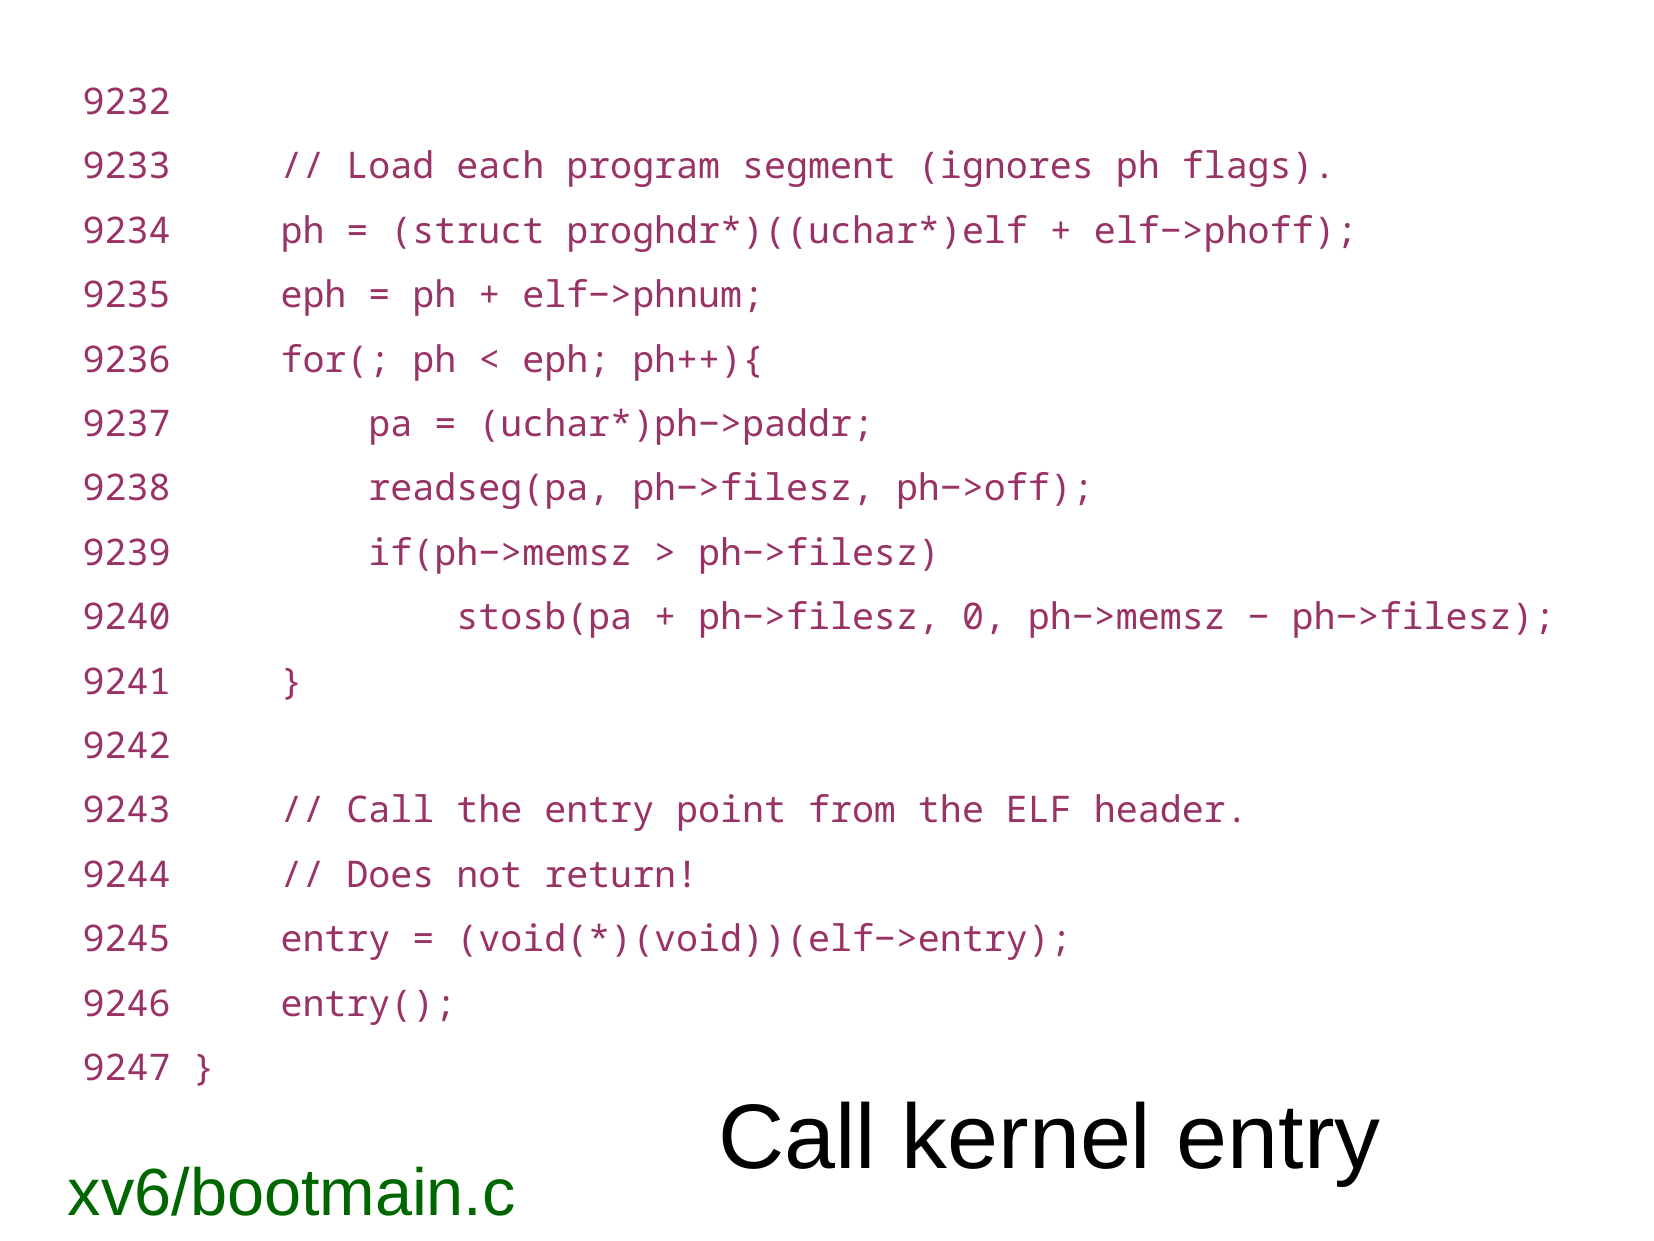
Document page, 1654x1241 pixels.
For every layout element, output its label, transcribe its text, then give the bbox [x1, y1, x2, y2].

text_box xv6/bootmain.c [53, 1148, 638, 1238]
list 9232 9233 // Load each program segment (ignores ph flags). 9234 ph = (struct proghdr*)((uchar*)elf + elf−>phoff); 9235 eph = ph + elf−>phnum; 9236 for(; ph < eph; ph++){ 9237 pa = (uchar*)ph−>paddr; 9238 readseg(pa, ph−>filesz, ph−>off); 9239 if(ph−>memsz > ph−>filesz) 9240 stosb(pa + ph−>filesz, 0, ph−>memsz − ph−>filesz); 9241 } 9242 9243 // Call the entry point from the ELF header. 9244 // Does not return! 9245 entry = (void(*)(void))(elf−>entry); 9246 entry(); 9247 } [82, 75, 1571, 1148]
title Call kernel entry [487, 1033, 1613, 1241]
